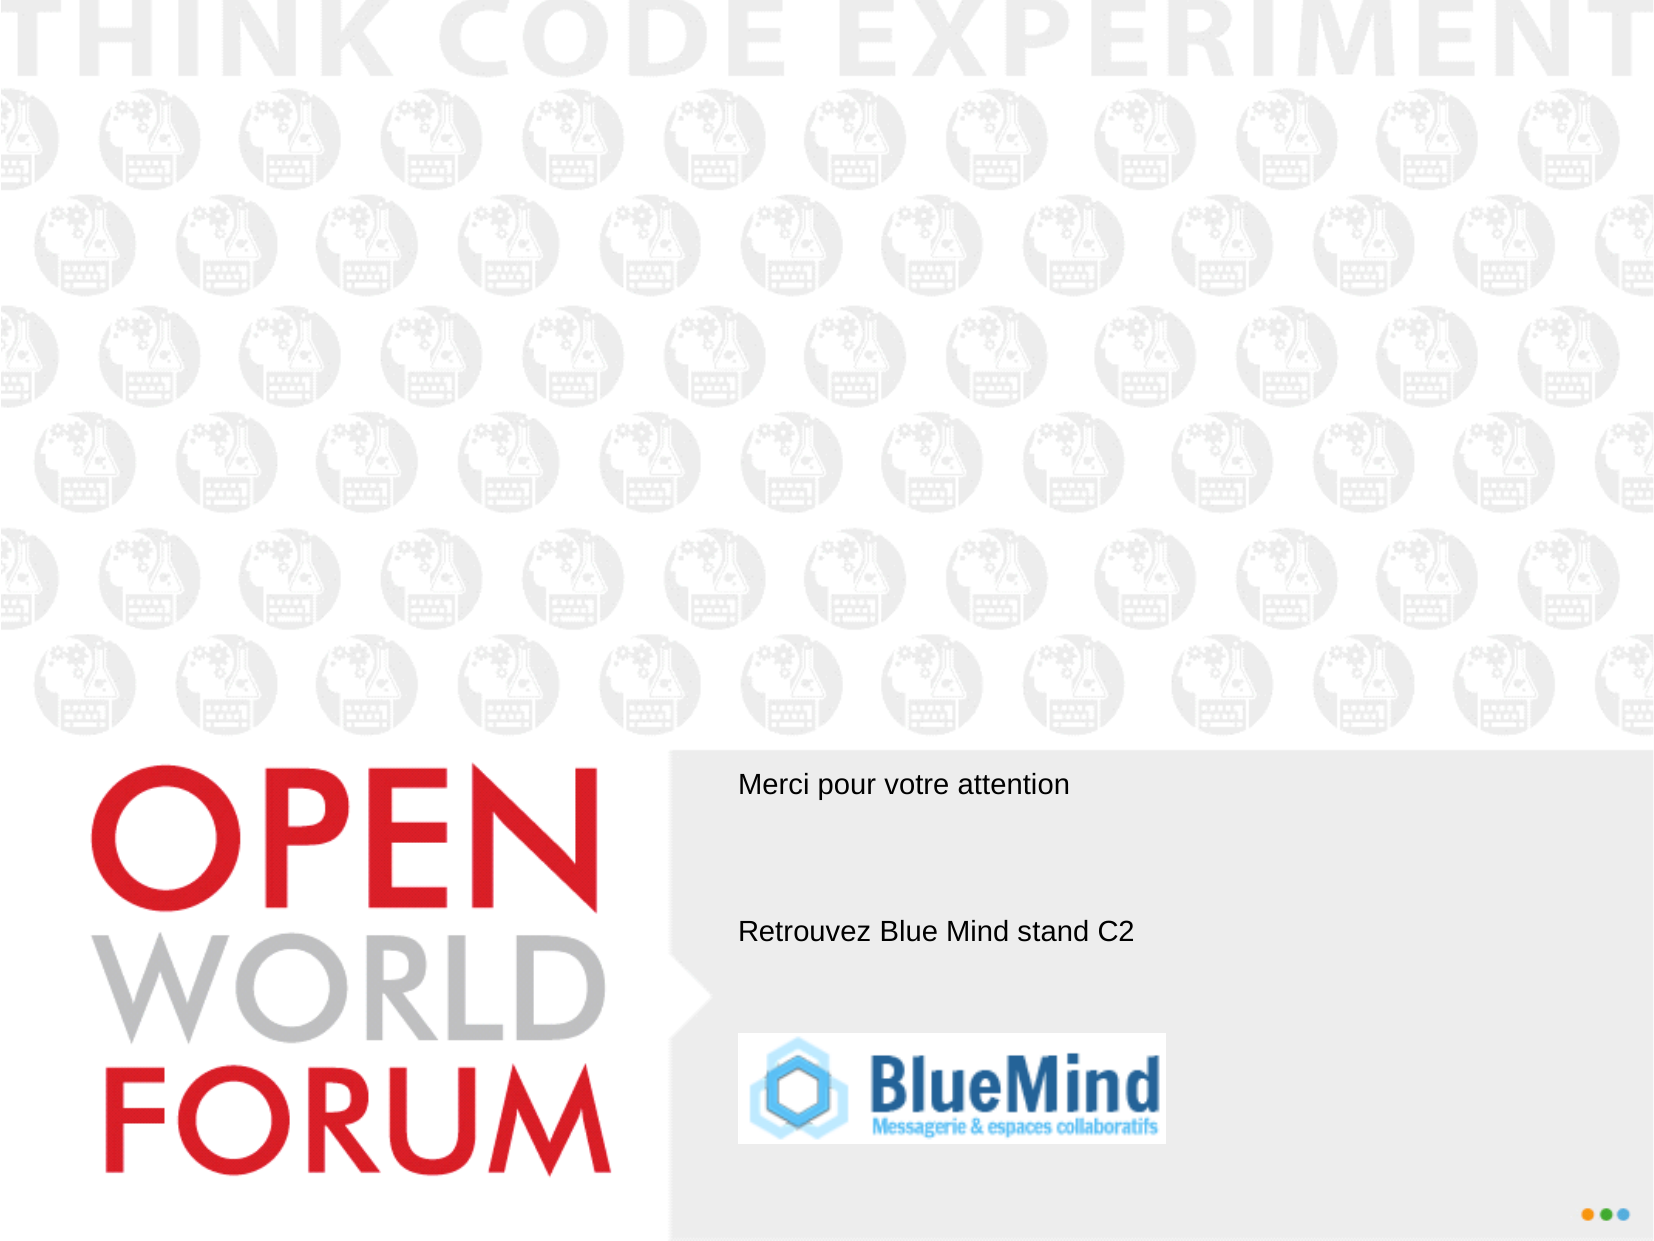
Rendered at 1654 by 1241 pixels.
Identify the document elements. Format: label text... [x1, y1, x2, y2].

title Merci pour votre attention [738, 767, 1625, 916]
picture [1, 0, 1654, 1241]
title Retrouvez Blue Mind stand C2 [738, 916, 1625, 1211]
